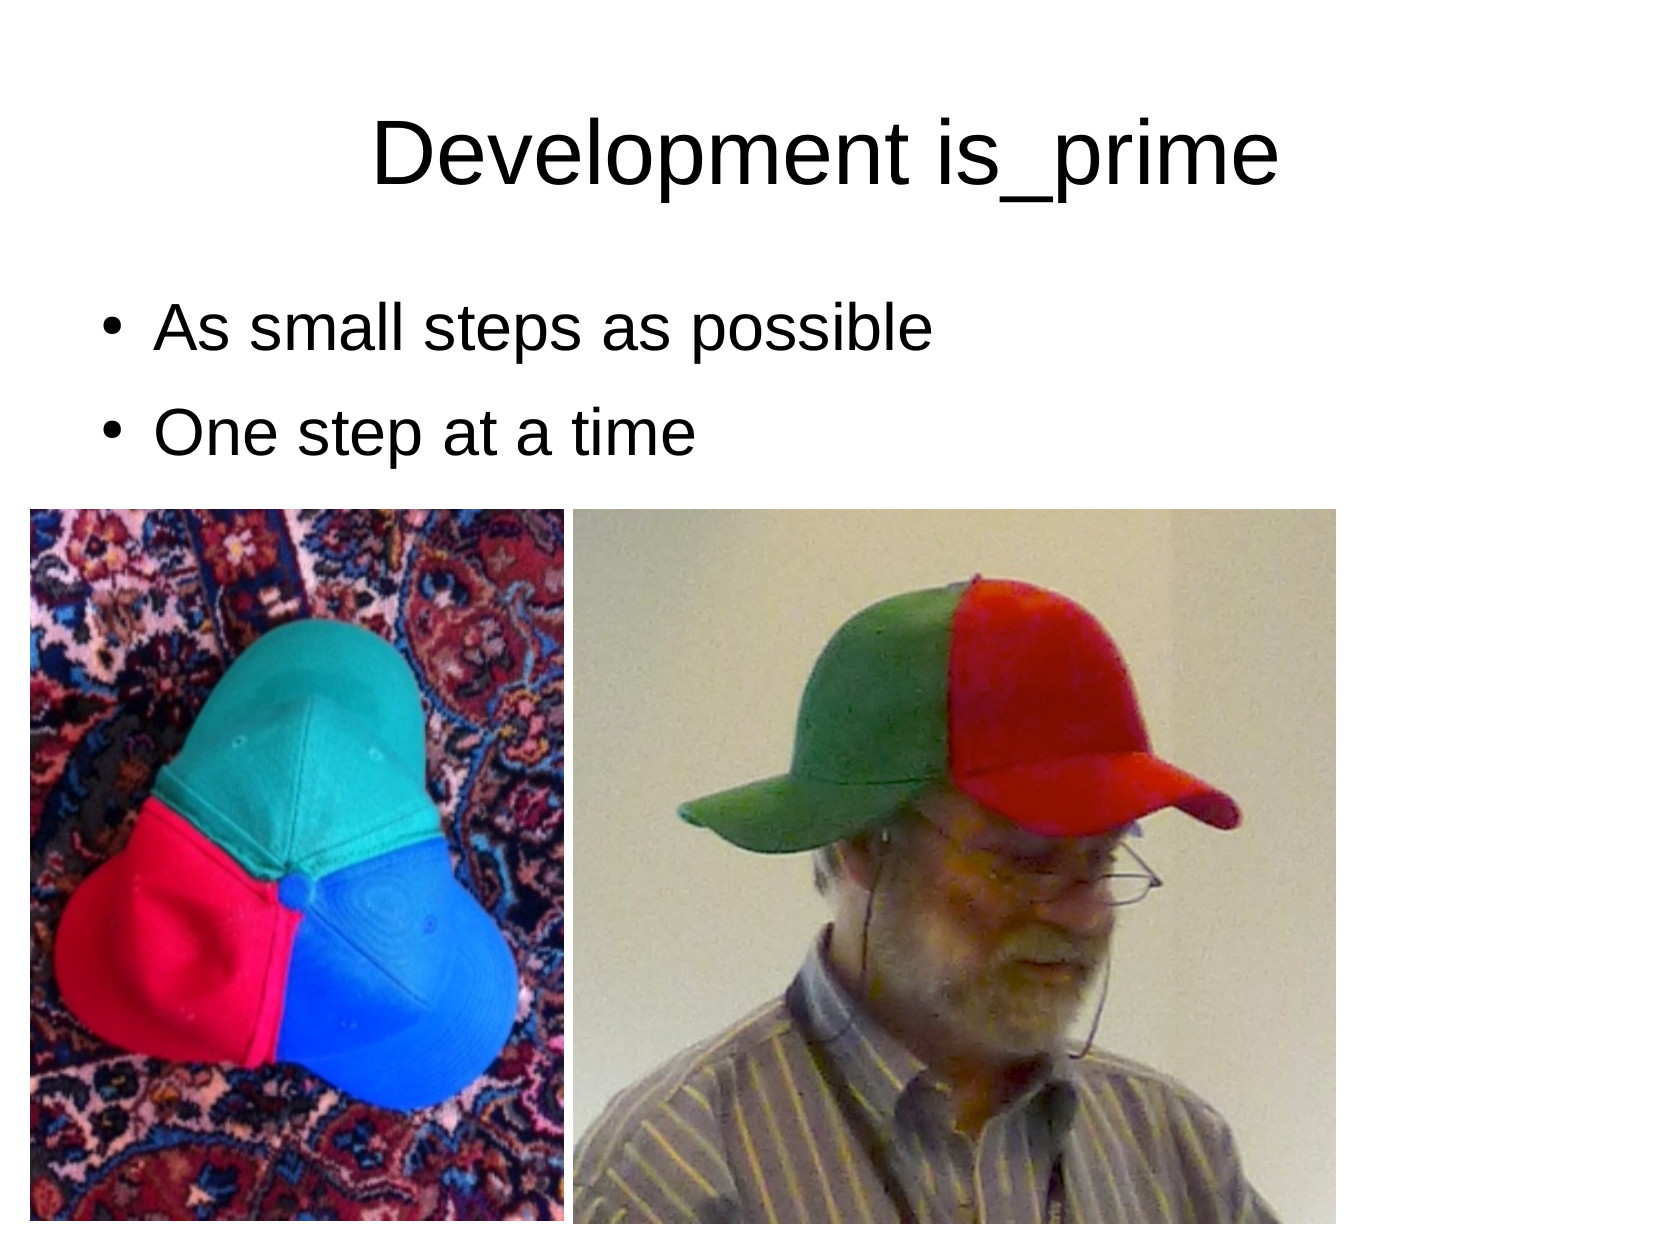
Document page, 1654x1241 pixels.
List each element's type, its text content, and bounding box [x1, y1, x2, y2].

picture [30, 509, 564, 1222]
title Development is_prime [82, 49, 1571, 257]
list As small steps as possible One step at a time [82, 290, 1571, 1010]
picture [573, 509, 1336, 1224]
